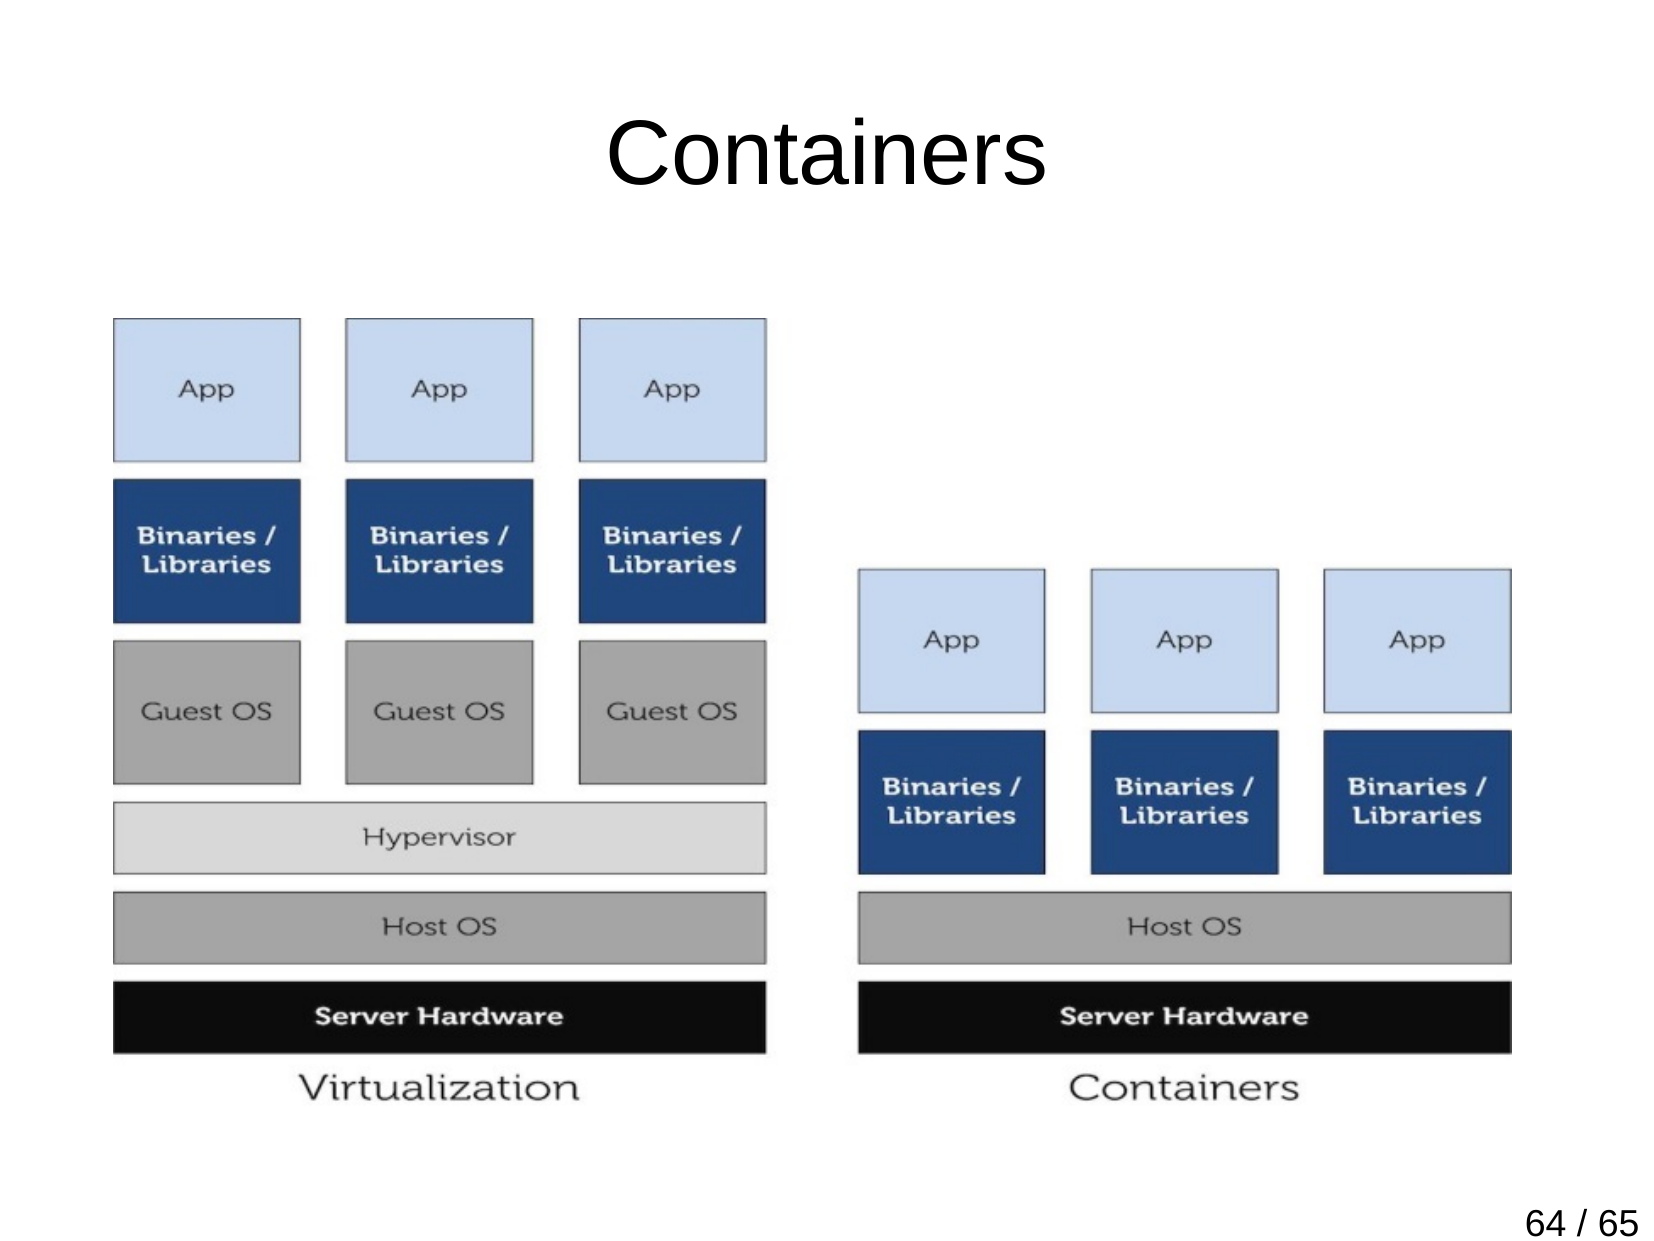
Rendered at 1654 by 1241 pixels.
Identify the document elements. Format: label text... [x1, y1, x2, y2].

picture [113, 318, 1512, 1111]
title Containers [82, 49, 1571, 257]
text_box <number> / 65 [1380, 1194, 1654, 1241]
